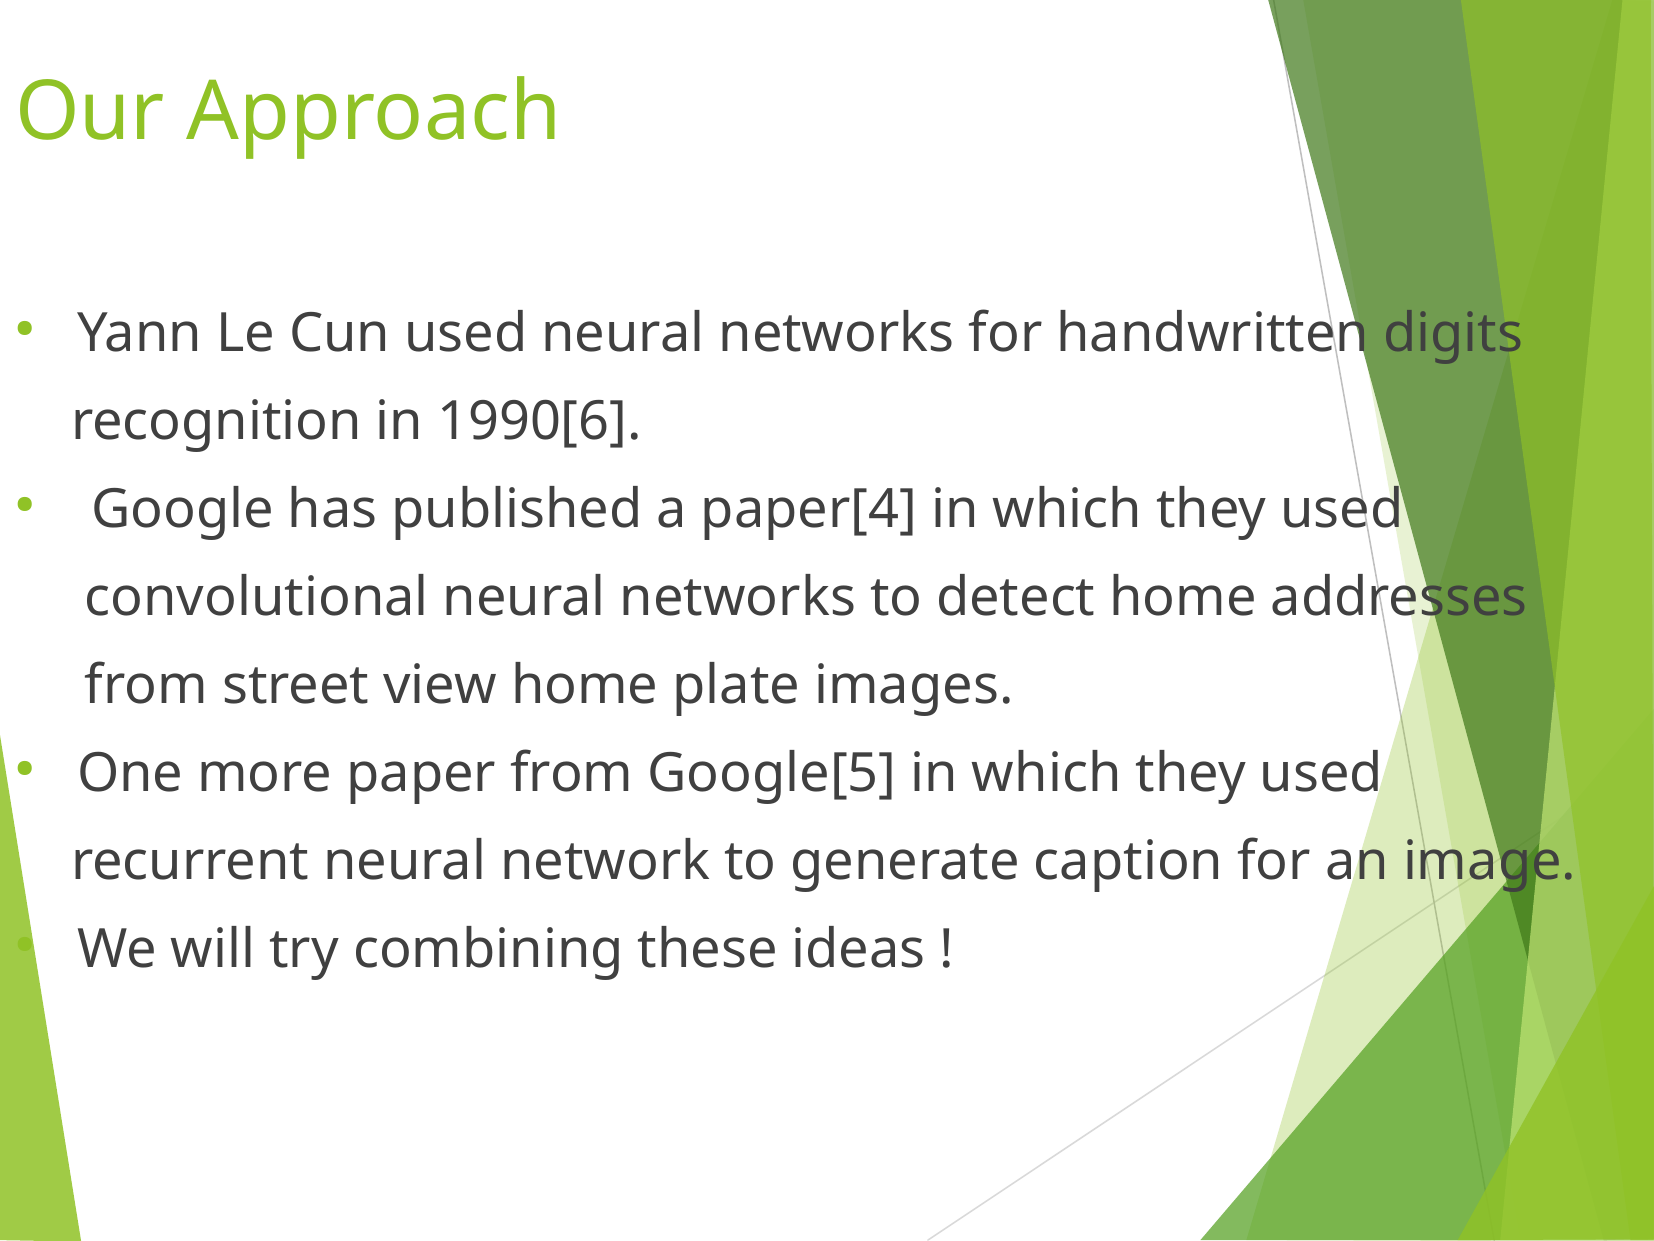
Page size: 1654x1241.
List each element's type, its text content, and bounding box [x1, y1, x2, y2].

title Our Approach [0, 49, 1489, 257]
list Yann Le Cun used neural networks for handwritten digits recognition in 1990[6]. Google has published a paper[4] in which they used convolutional neural networks to detect home addresses from street view home plate images. One more paper from Google[5] in which they used recurrent neural network to generate caption for an image. We will try combining these ideas ! [0, 290, 1614, 1109]
